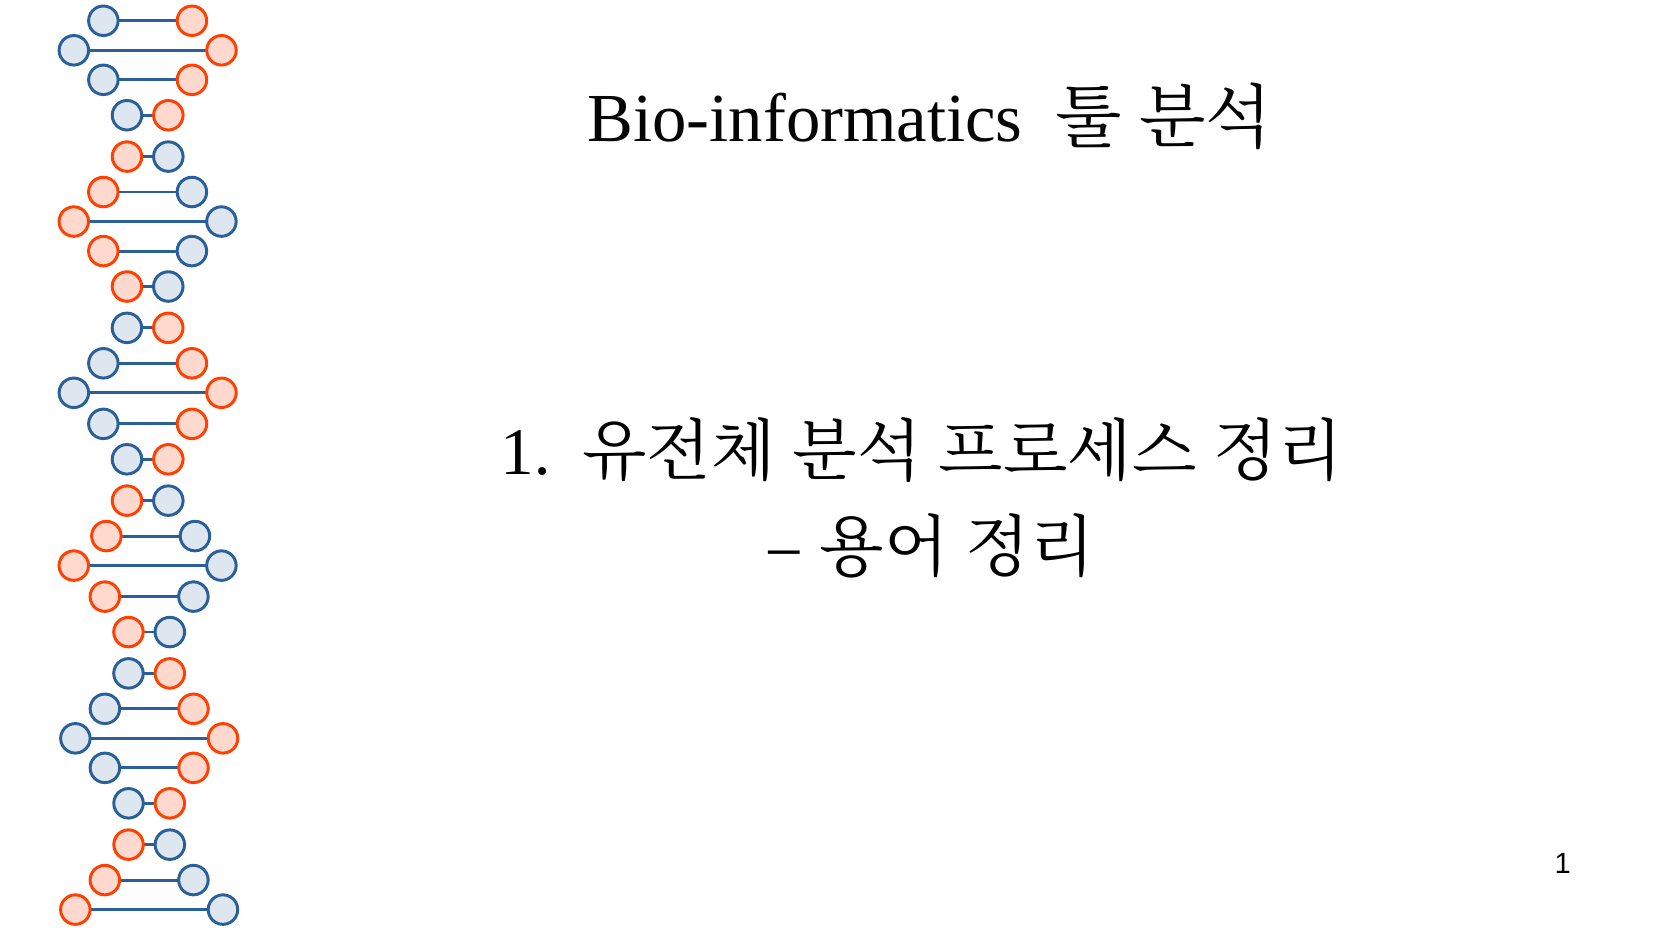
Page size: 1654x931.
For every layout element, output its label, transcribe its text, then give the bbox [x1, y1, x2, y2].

subtitle 1. 유전체 분석 프로세스 정리 – 용어 정리 [265, 224, 1595, 764]
title Bio-informatics 툴 분석 [265, 35, 1595, 189]
